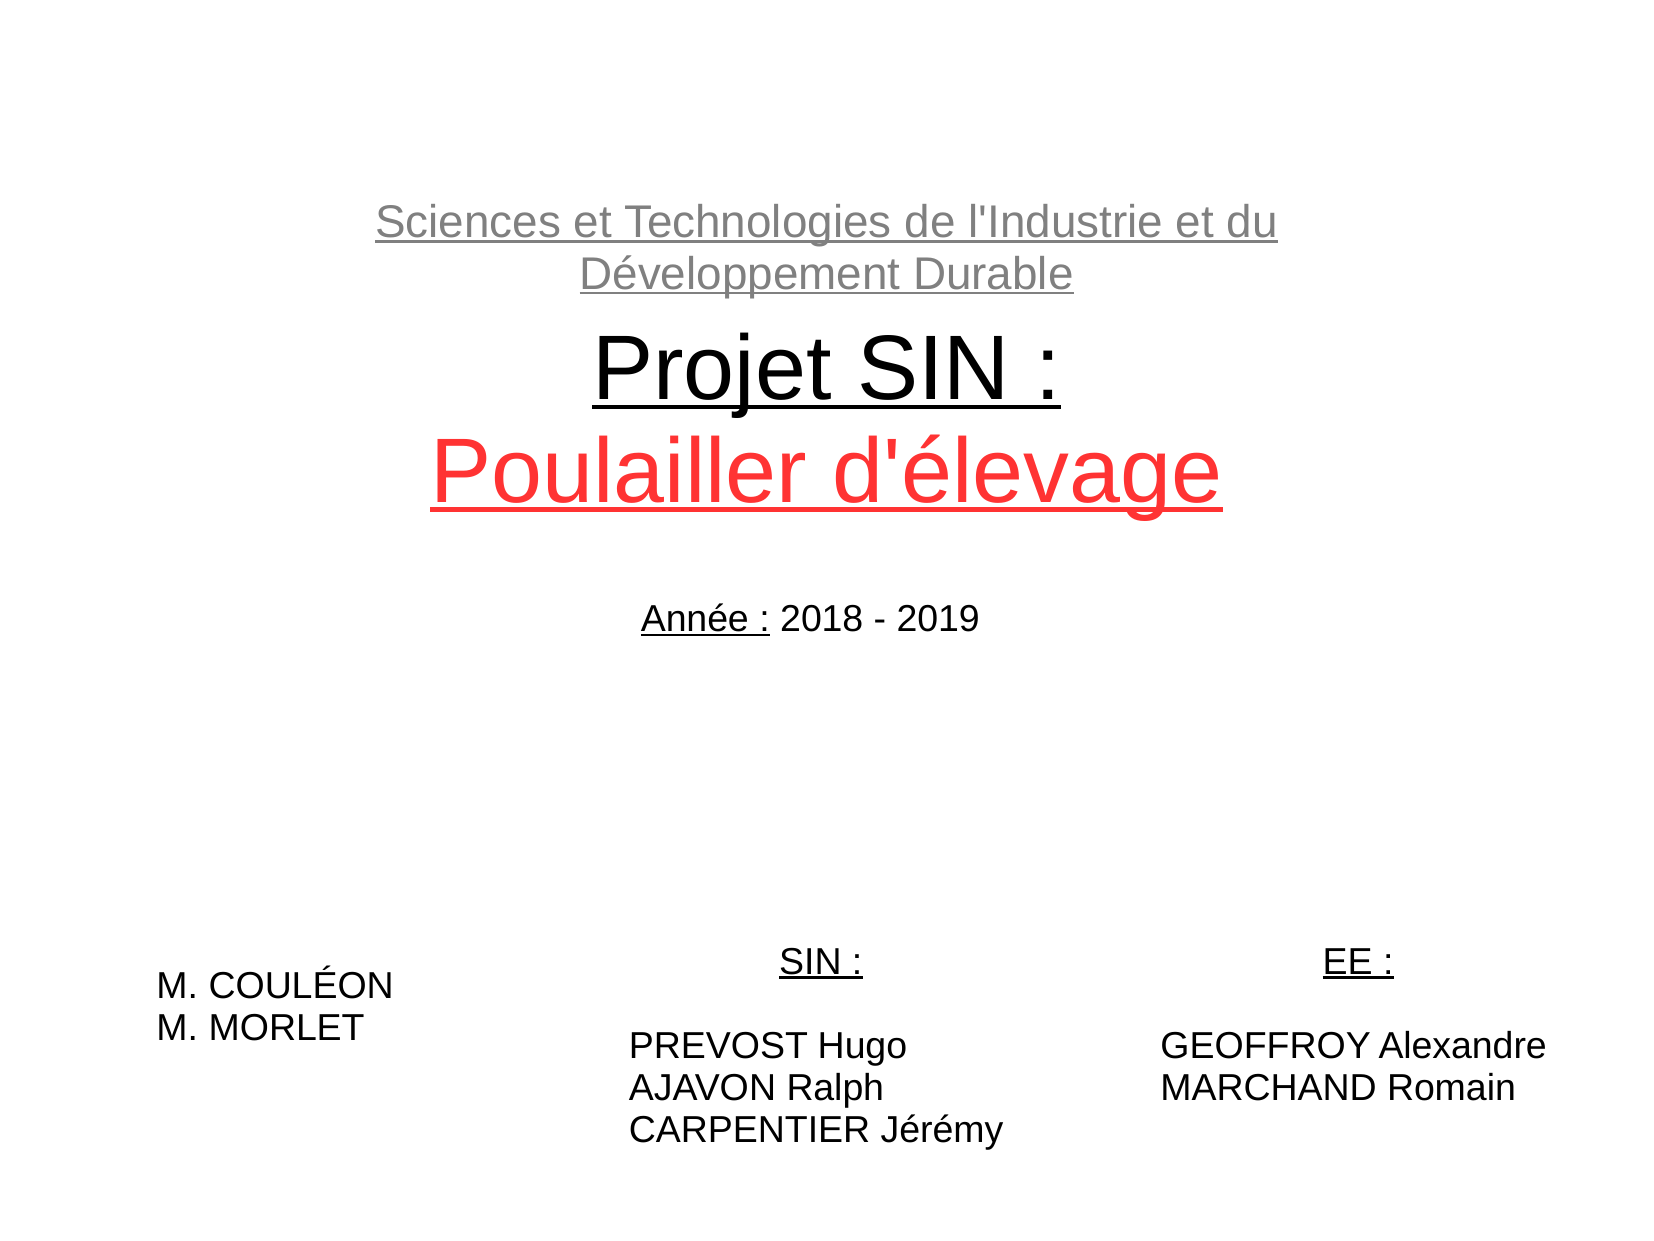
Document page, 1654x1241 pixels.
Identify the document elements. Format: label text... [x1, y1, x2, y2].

text_box Sciences et Technologies de l'Industrie et du Développement Durable [212, 188, 1441, 306]
text_box SIN : PREVOST Hugo AJAVON Ralph CARPENTIER Jérémy [614, 933, 1028, 1159]
text_box EE : GEOFFROY Alexandre MARCHAND Romain [1145, 933, 1571, 1117]
text_box M. COULÉON M. MORLET [141, 956, 414, 1056]
text_box Année : 2018 - 2019 [626, 590, 1004, 650]
title Projet SIN : Poulailler d'élevage [82, 315, 1571, 523]
